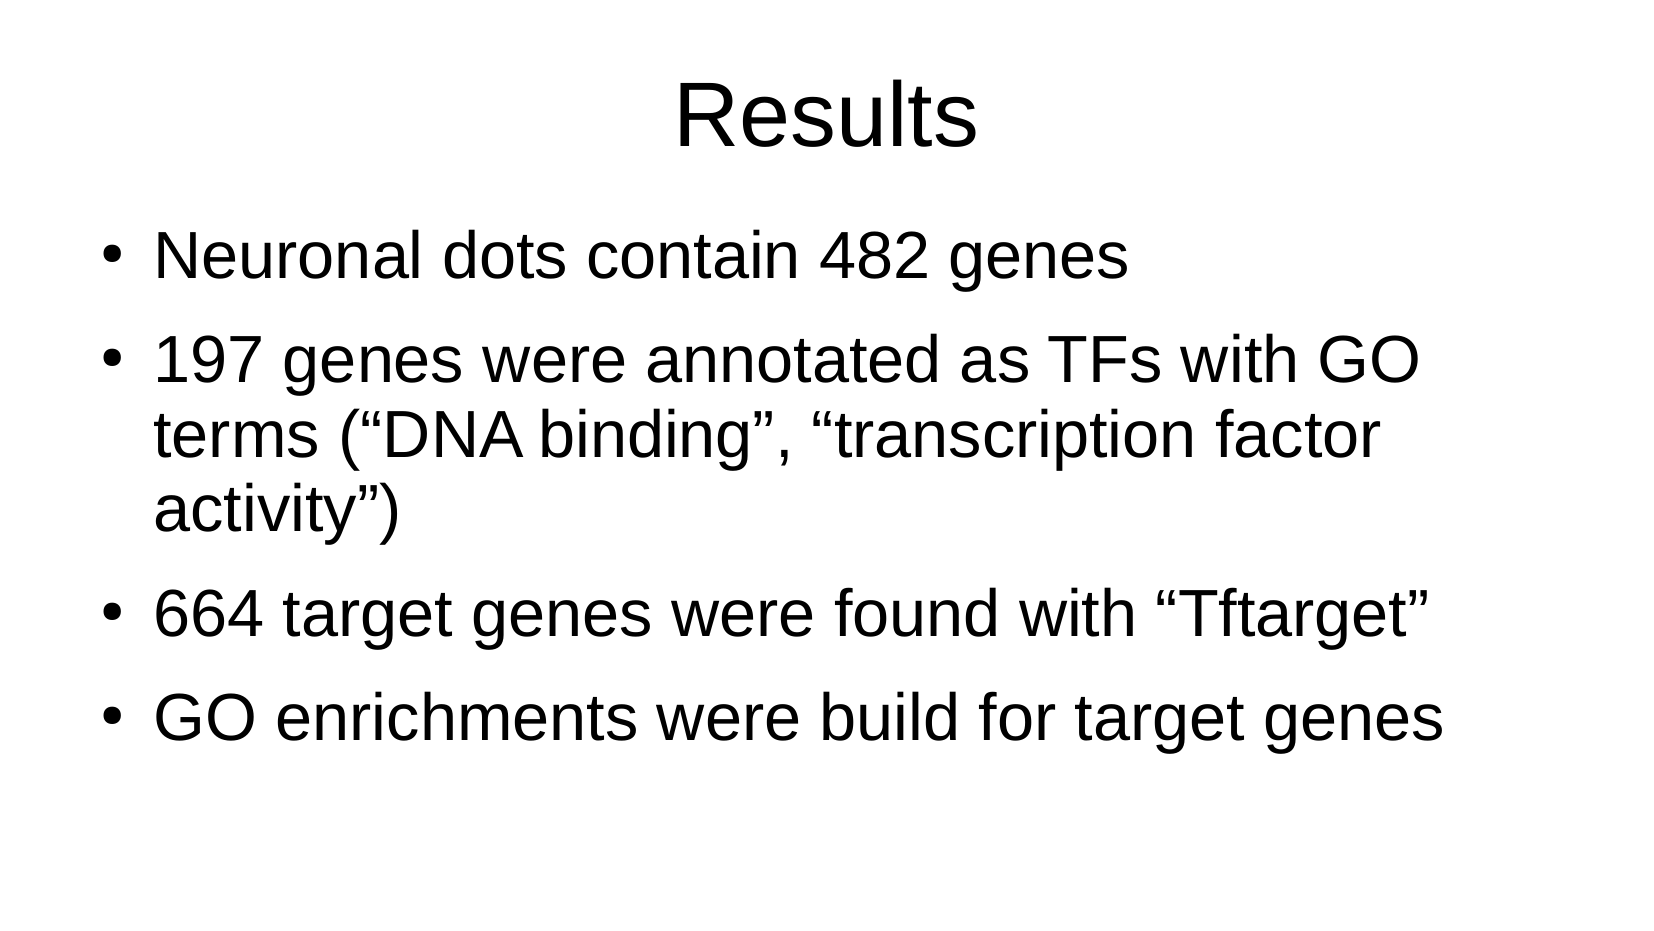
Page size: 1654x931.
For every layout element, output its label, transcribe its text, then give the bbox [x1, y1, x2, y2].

list Neuronal dots contain 482 genes 197 genes were annotated as TFs with GO terms (“DNA binding”, “transcription factor activity”) 664 target genes were found with “Tftarget” GO enrichments were build for target genes [82, 217, 1571, 758]
title Results [82, 37, 1571, 193]
